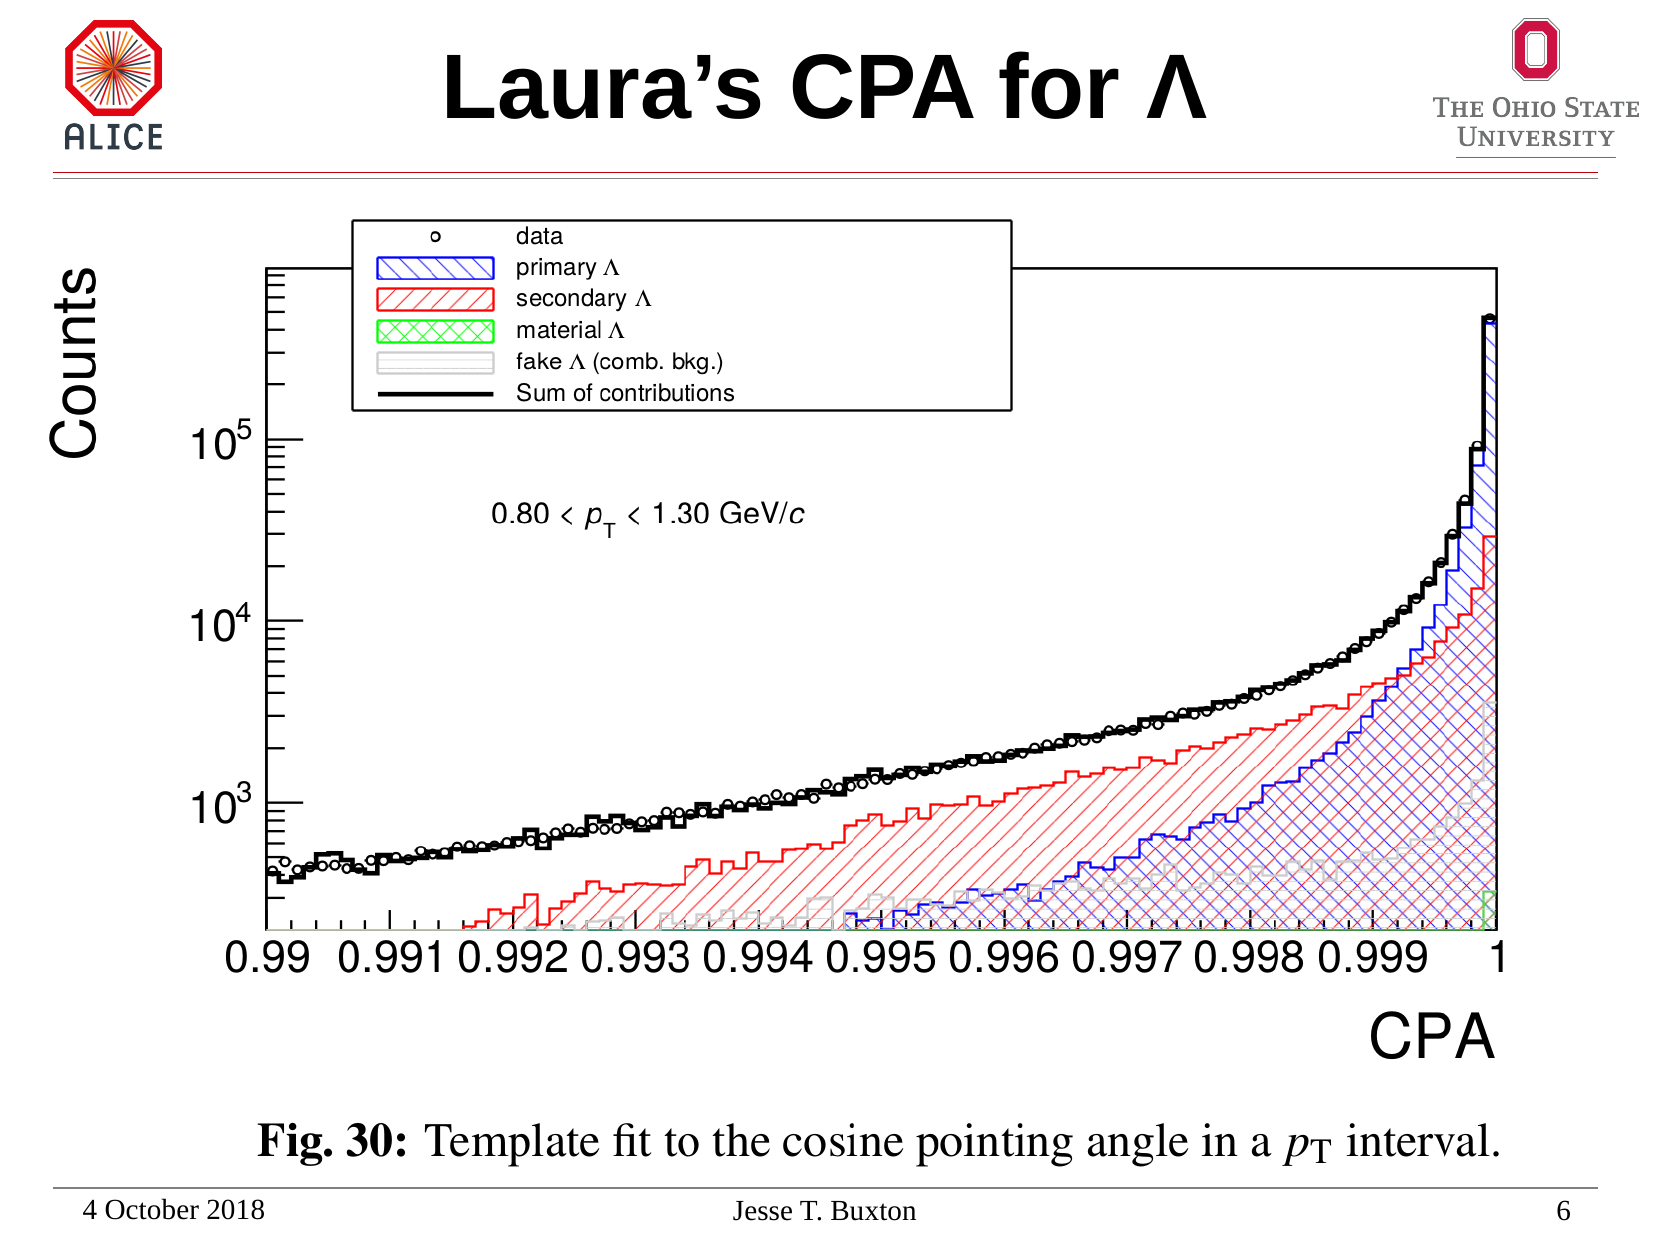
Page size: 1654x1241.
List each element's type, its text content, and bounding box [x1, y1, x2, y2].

picture [1513, 5, 1642, 171]
picture [10, 198, 1529, 1173]
picture [65, 20, 137, 150]
title Laura’s CPA for Λ [137, 1, 1513, 172]
